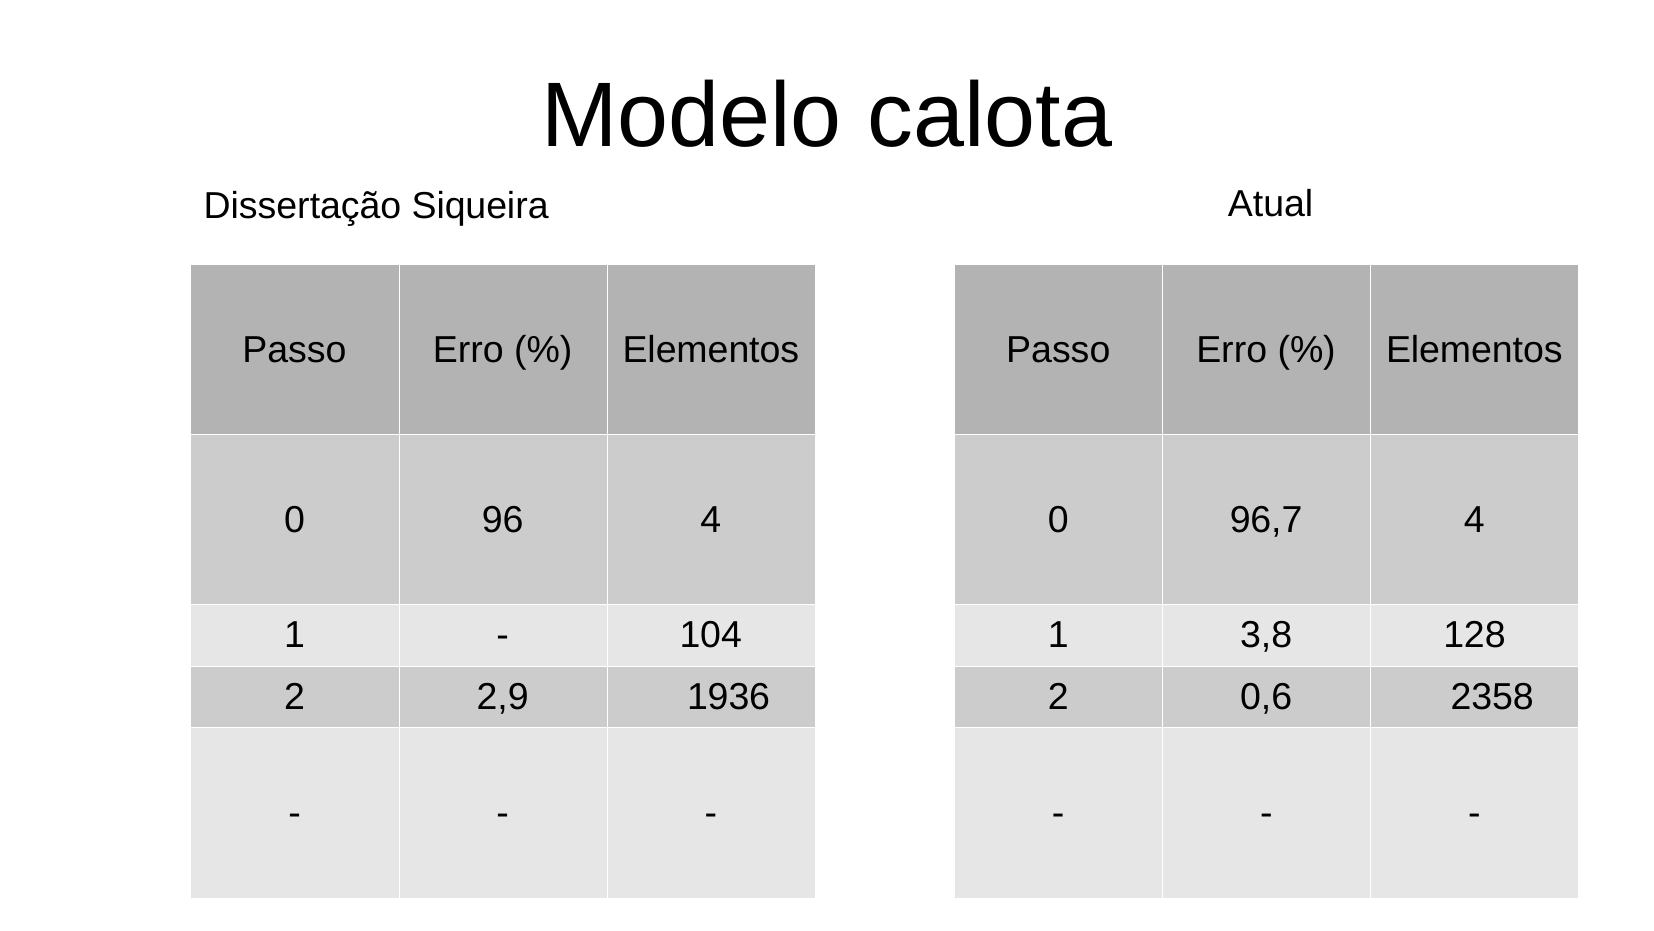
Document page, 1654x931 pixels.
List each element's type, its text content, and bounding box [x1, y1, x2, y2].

text_box Dissertação Siqueira [188, 177, 615, 234]
table_cell 2 [191, 667, 399, 727]
table_cell 96 [400, 435, 607, 604]
table_cell 2 [955, 667, 1162, 727]
table_header Erro (%) [400, 265, 607, 434]
table_cell - [191, 728, 399, 898]
table_header Elementos [608, 265, 815, 434]
table_header Erro (%) [1163, 265, 1370, 434]
table_cell - [400, 605, 607, 666]
table_cell - [400, 728, 607, 898]
table_cell 0 [191, 435, 399, 604]
table_cell - [1163, 728, 1370, 898]
table_cell 96,7 [1163, 435, 1370, 604]
table_cell 4 [608, 435, 815, 604]
table_cell 0 [955, 435, 1162, 604]
table_cell 3,8 [1163, 605, 1370, 666]
title Modelo calota [82, 37, 1571, 193]
text_box Atual [1213, 175, 1359, 233]
table_cell 2358 [1371, 667, 1578, 727]
table_cell - [608, 728, 815, 898]
table_cell 4 [1371, 435, 1578, 604]
table_header Passo [955, 265, 1162, 434]
table_cell - [1371, 728, 1578, 898]
table_cell 128 [1371, 605, 1578, 666]
table_cell 1 [955, 605, 1162, 666]
table_cell 1 [191, 605, 399, 666]
table_cell 2,9 [400, 667, 607, 727]
table_header Elementos [1371, 265, 1578, 434]
table_cell 1936 [608, 667, 815, 727]
table_header Passo [191, 265, 399, 434]
table_cell 104 [608, 605, 815, 666]
table_cell - [955, 728, 1162, 898]
table_cell 0,6 [1163, 667, 1370, 727]
